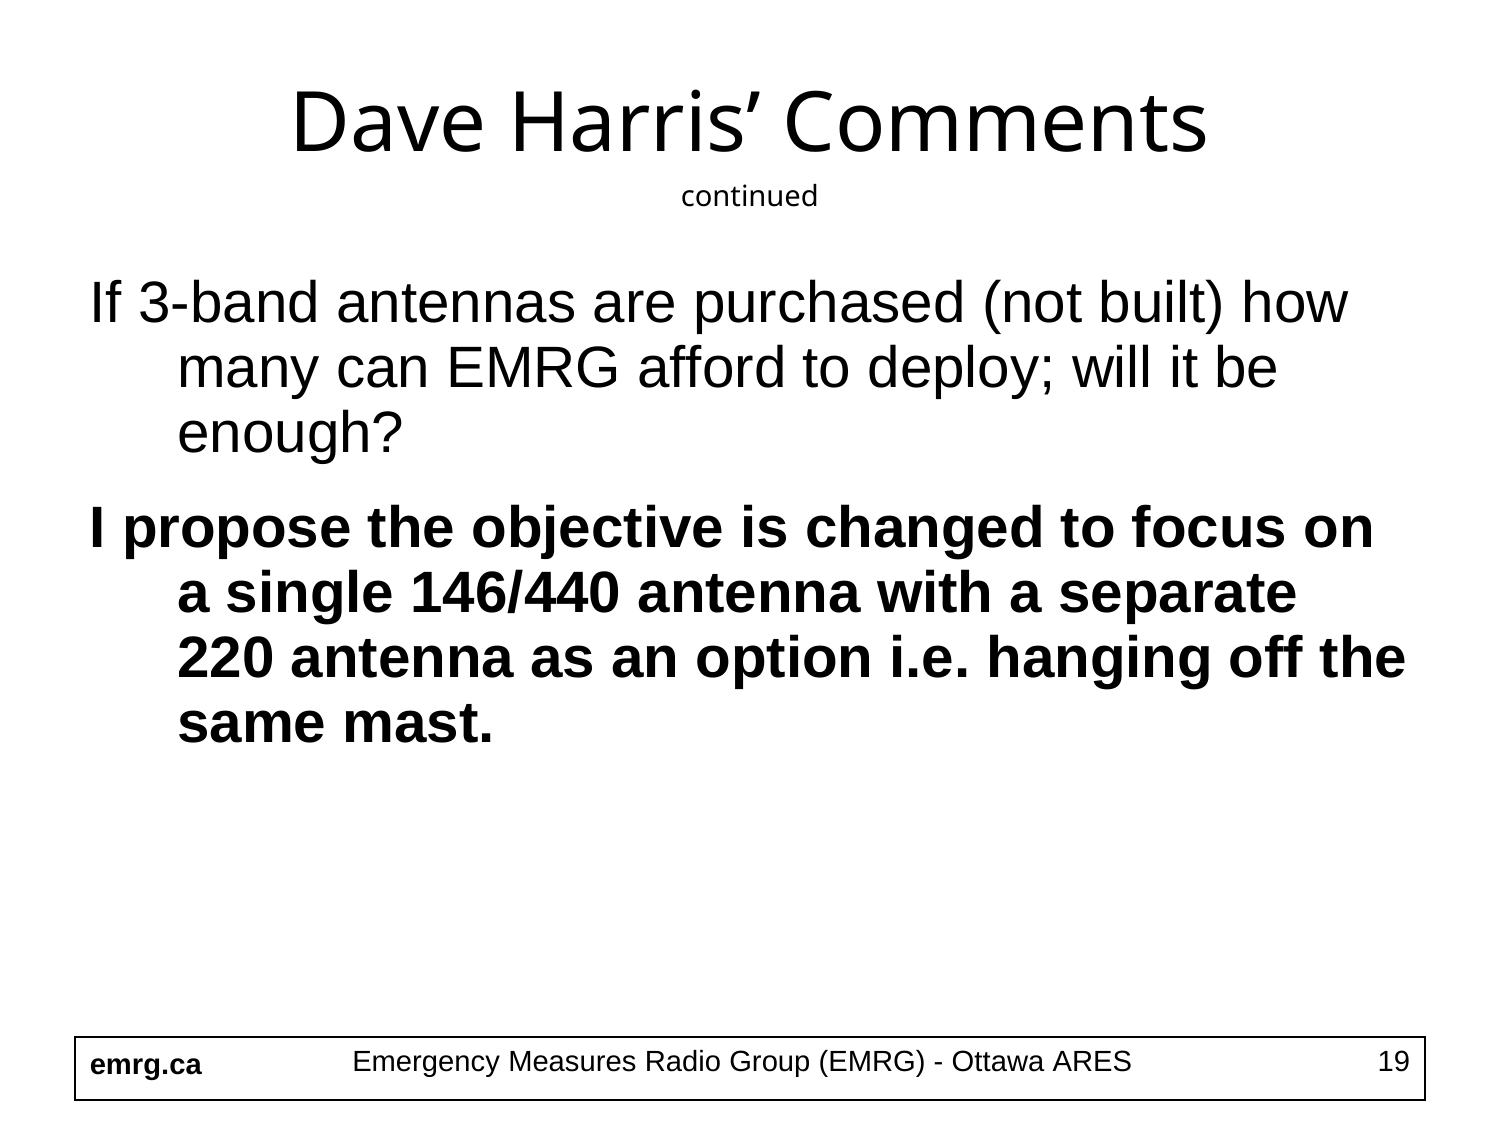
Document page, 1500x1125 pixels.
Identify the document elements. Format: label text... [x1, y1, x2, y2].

title Dave Harris’ Comments continued [75, 45, 1426, 233]
list If 3-band antennas are purchased (not built) how many can EMRG afford to deploy; will it be enough? I propose the objective is changed to focus on a single 146/440 antenna with a separate 220 antenna as an option i.e. hanging off the same mast. [75, 262, 1426, 1006]
